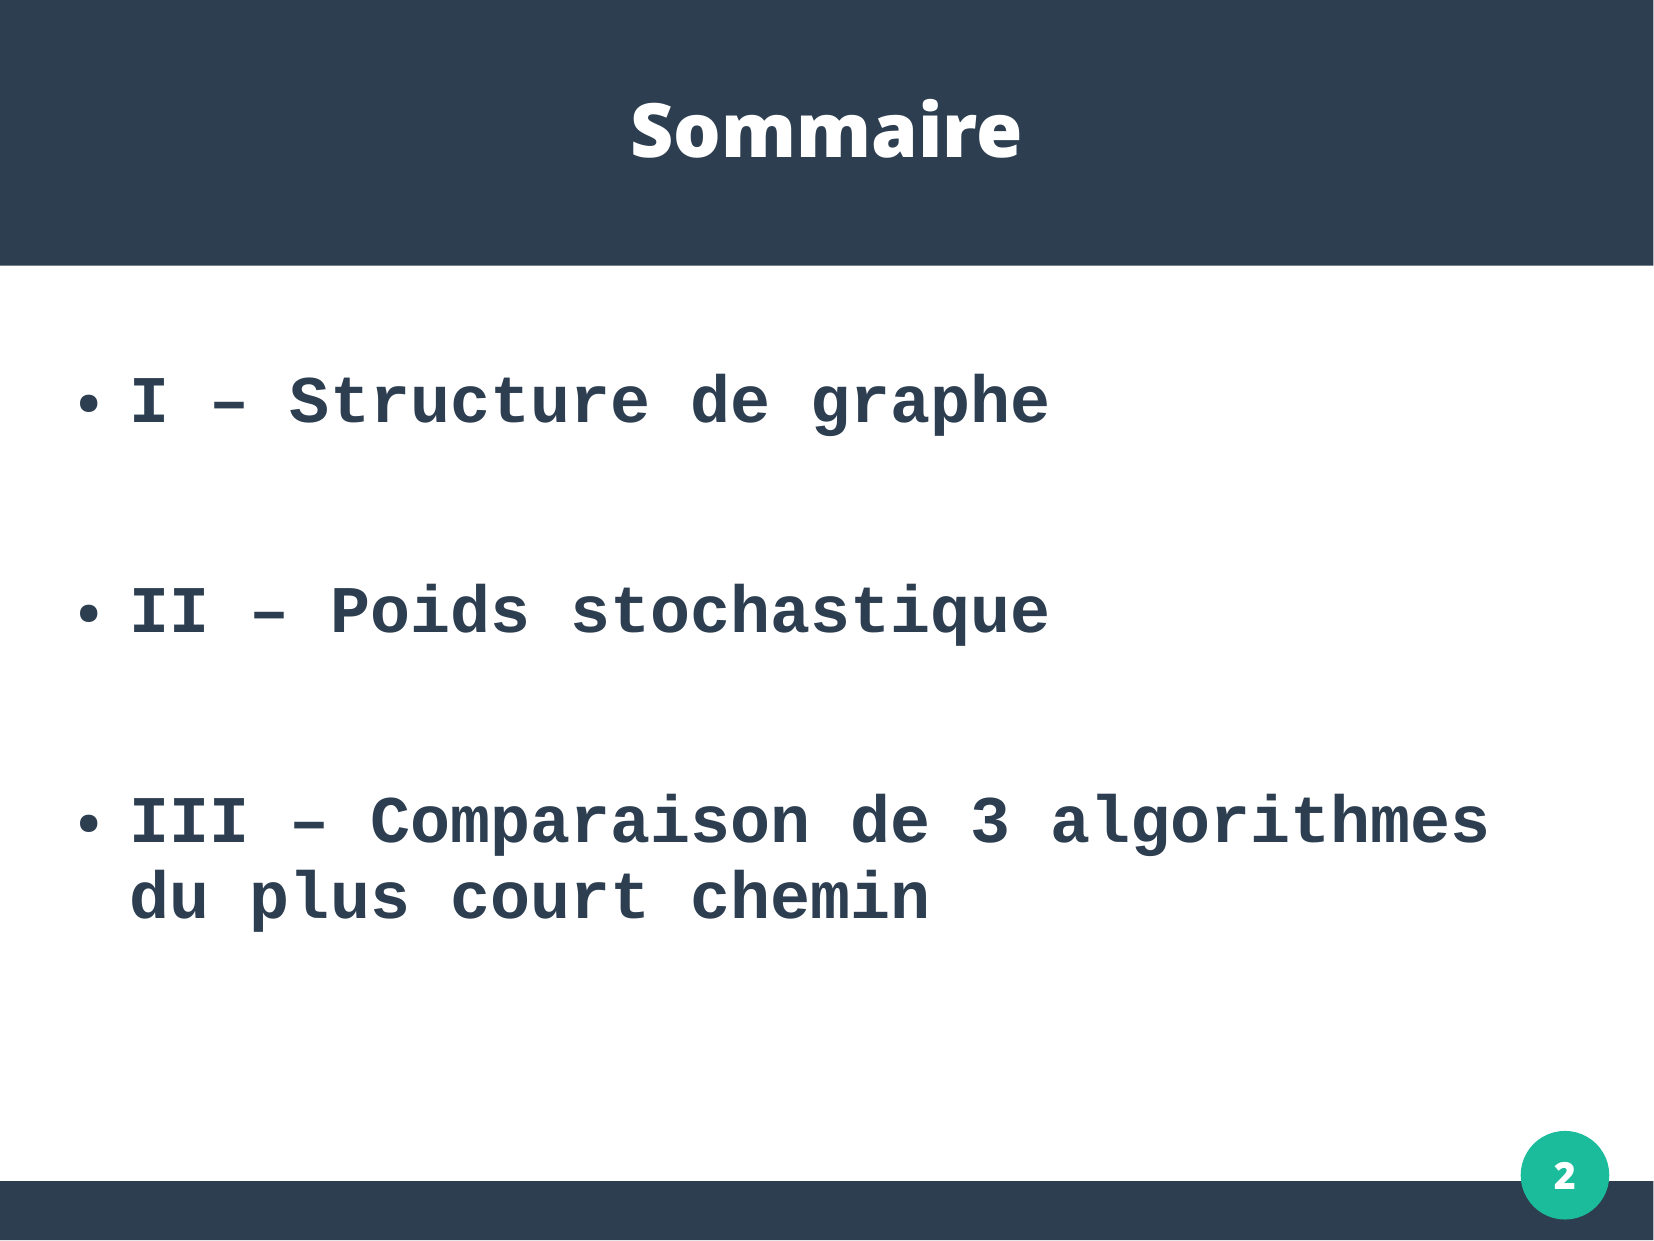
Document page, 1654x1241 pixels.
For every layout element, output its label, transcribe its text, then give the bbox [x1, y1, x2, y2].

title Sommaire [59, 49, 1595, 207]
list I – Structure de graphe II – Poids stochastique III – Comparaison de 3 algorithmes du plus court chemin [59, 367, 1595, 1087]
